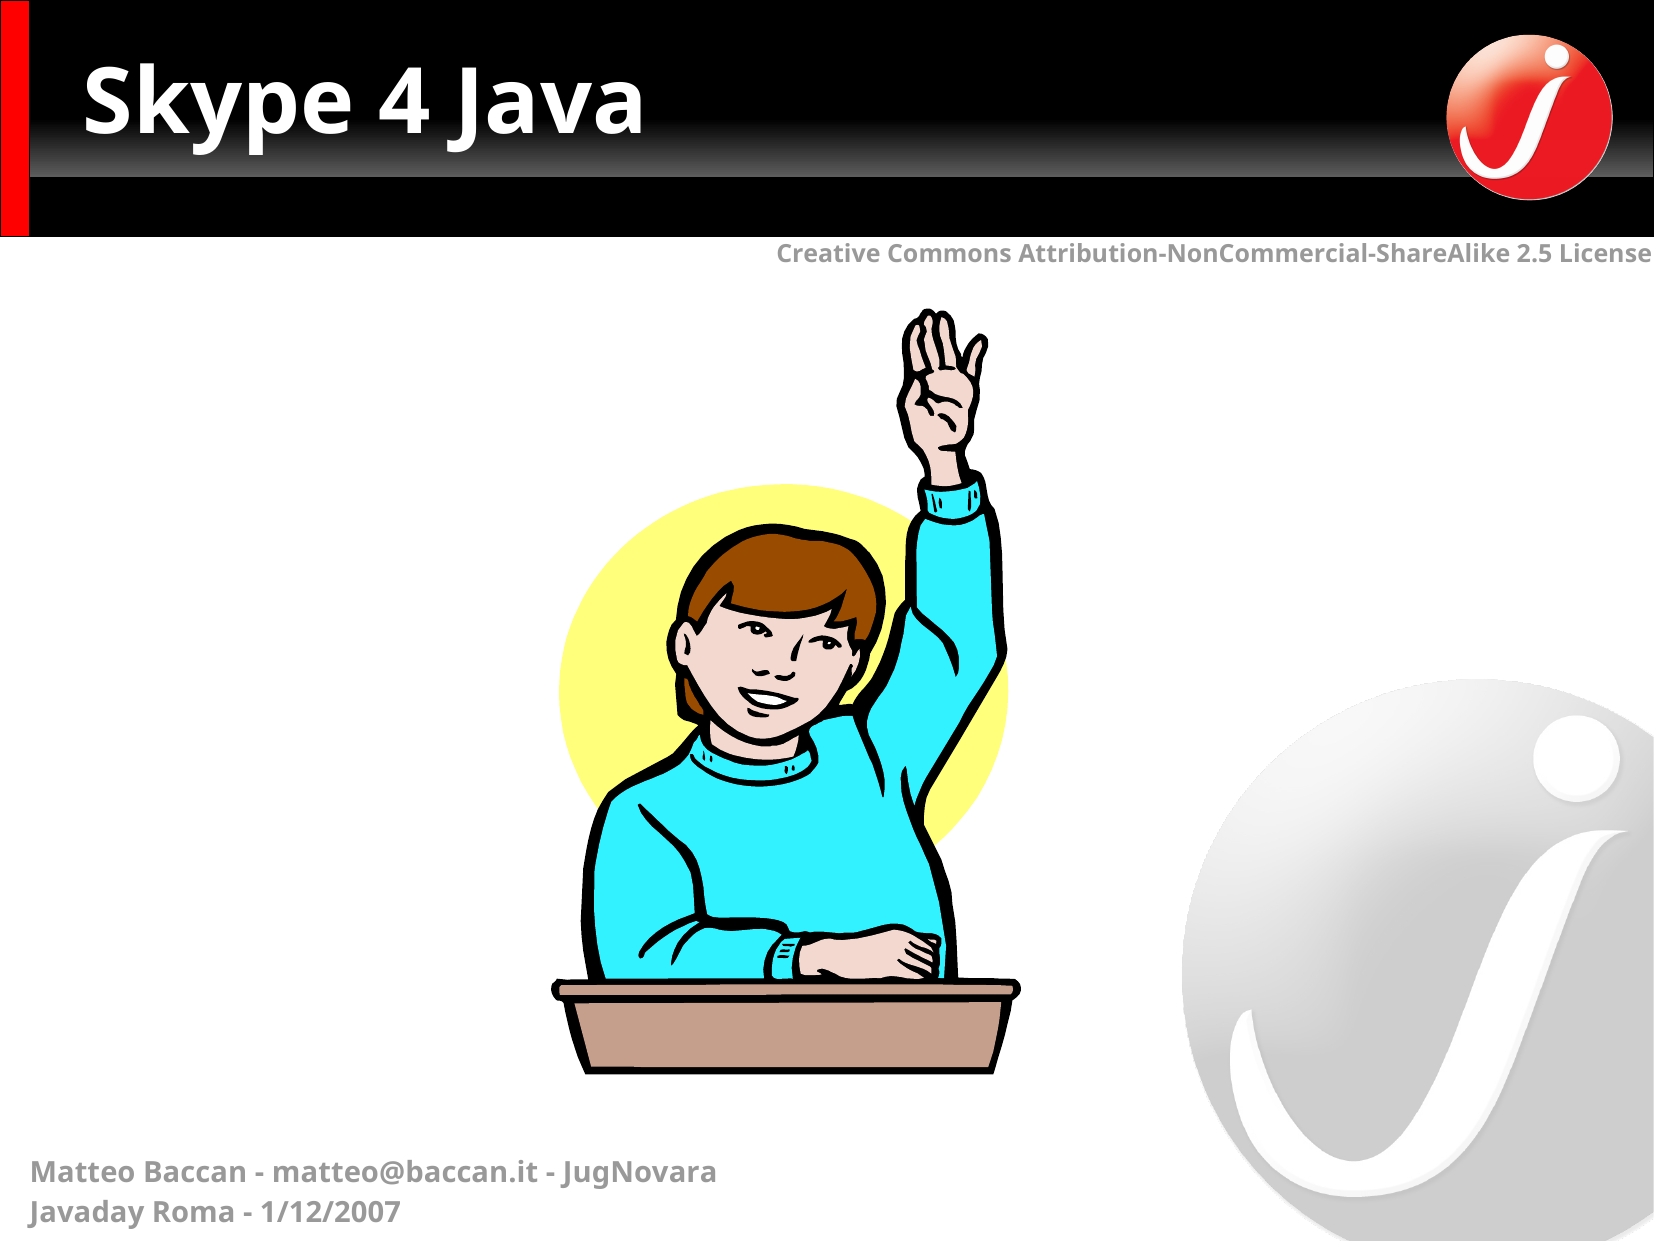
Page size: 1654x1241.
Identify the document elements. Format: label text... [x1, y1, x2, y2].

picture [1434, 28, 1625, 207]
title Skype 4 Java [82, 43, 1571, 154]
picture [1181, 679, 1654, 1241]
text_box [627, 219, 1188, 291]
picture [550, 308, 1023, 1077]
